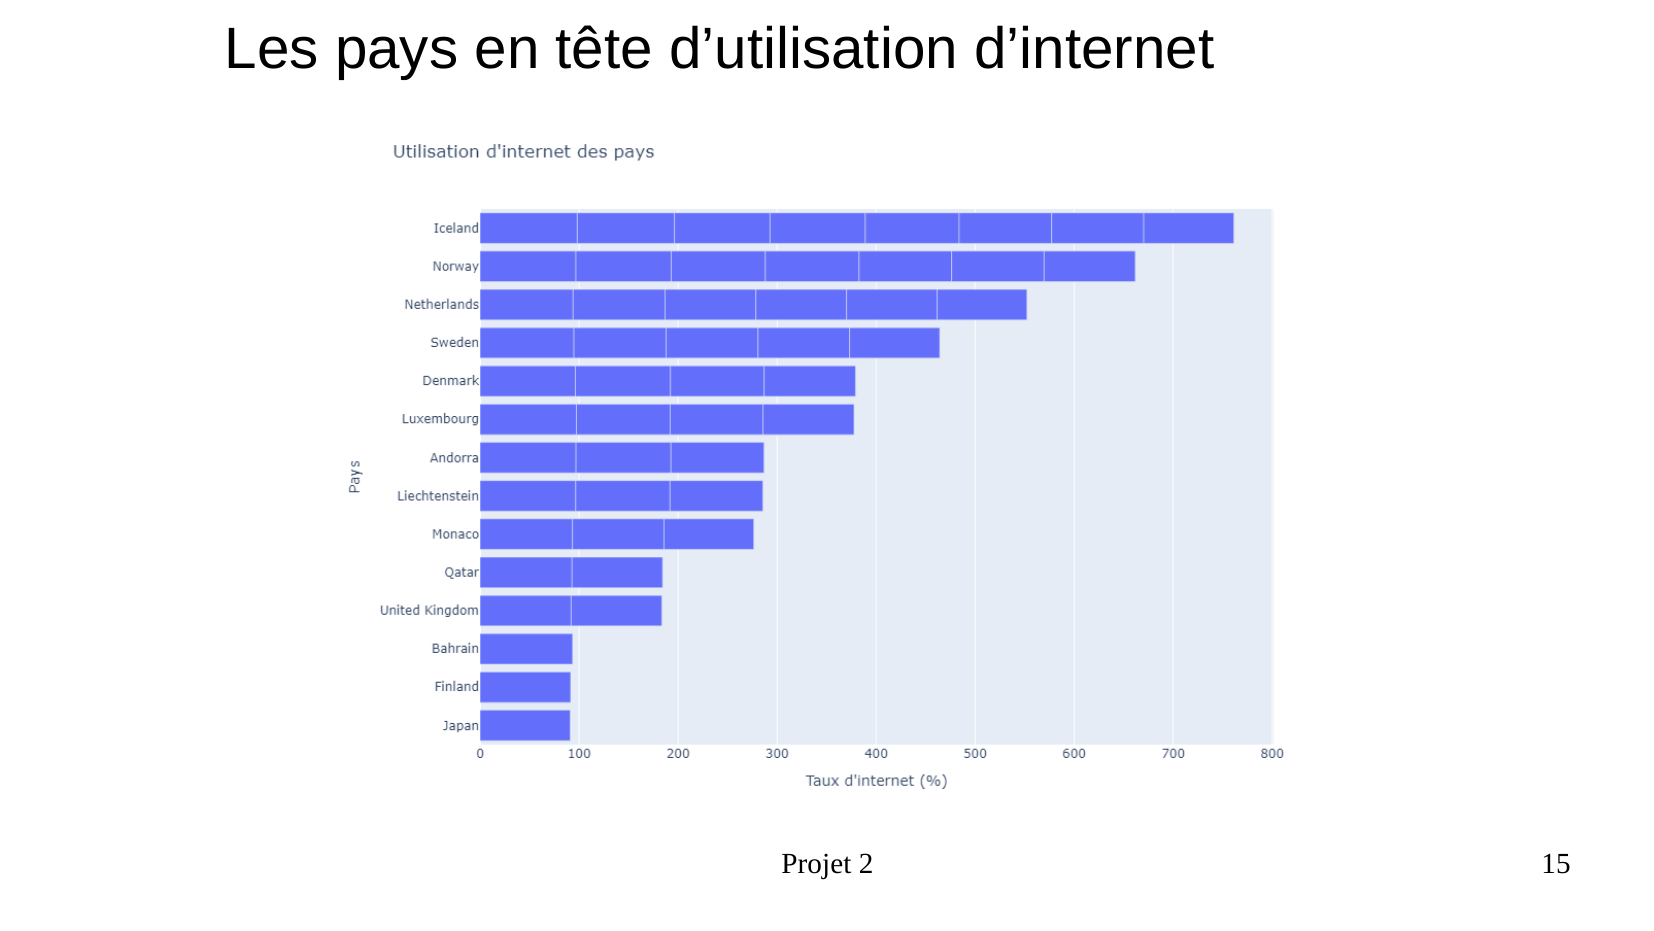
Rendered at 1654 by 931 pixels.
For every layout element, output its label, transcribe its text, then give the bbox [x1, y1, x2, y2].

title Les pays en tête d’utilisation d’internet [153, 13, 1288, 83]
picture [342, 106, 1356, 827]
